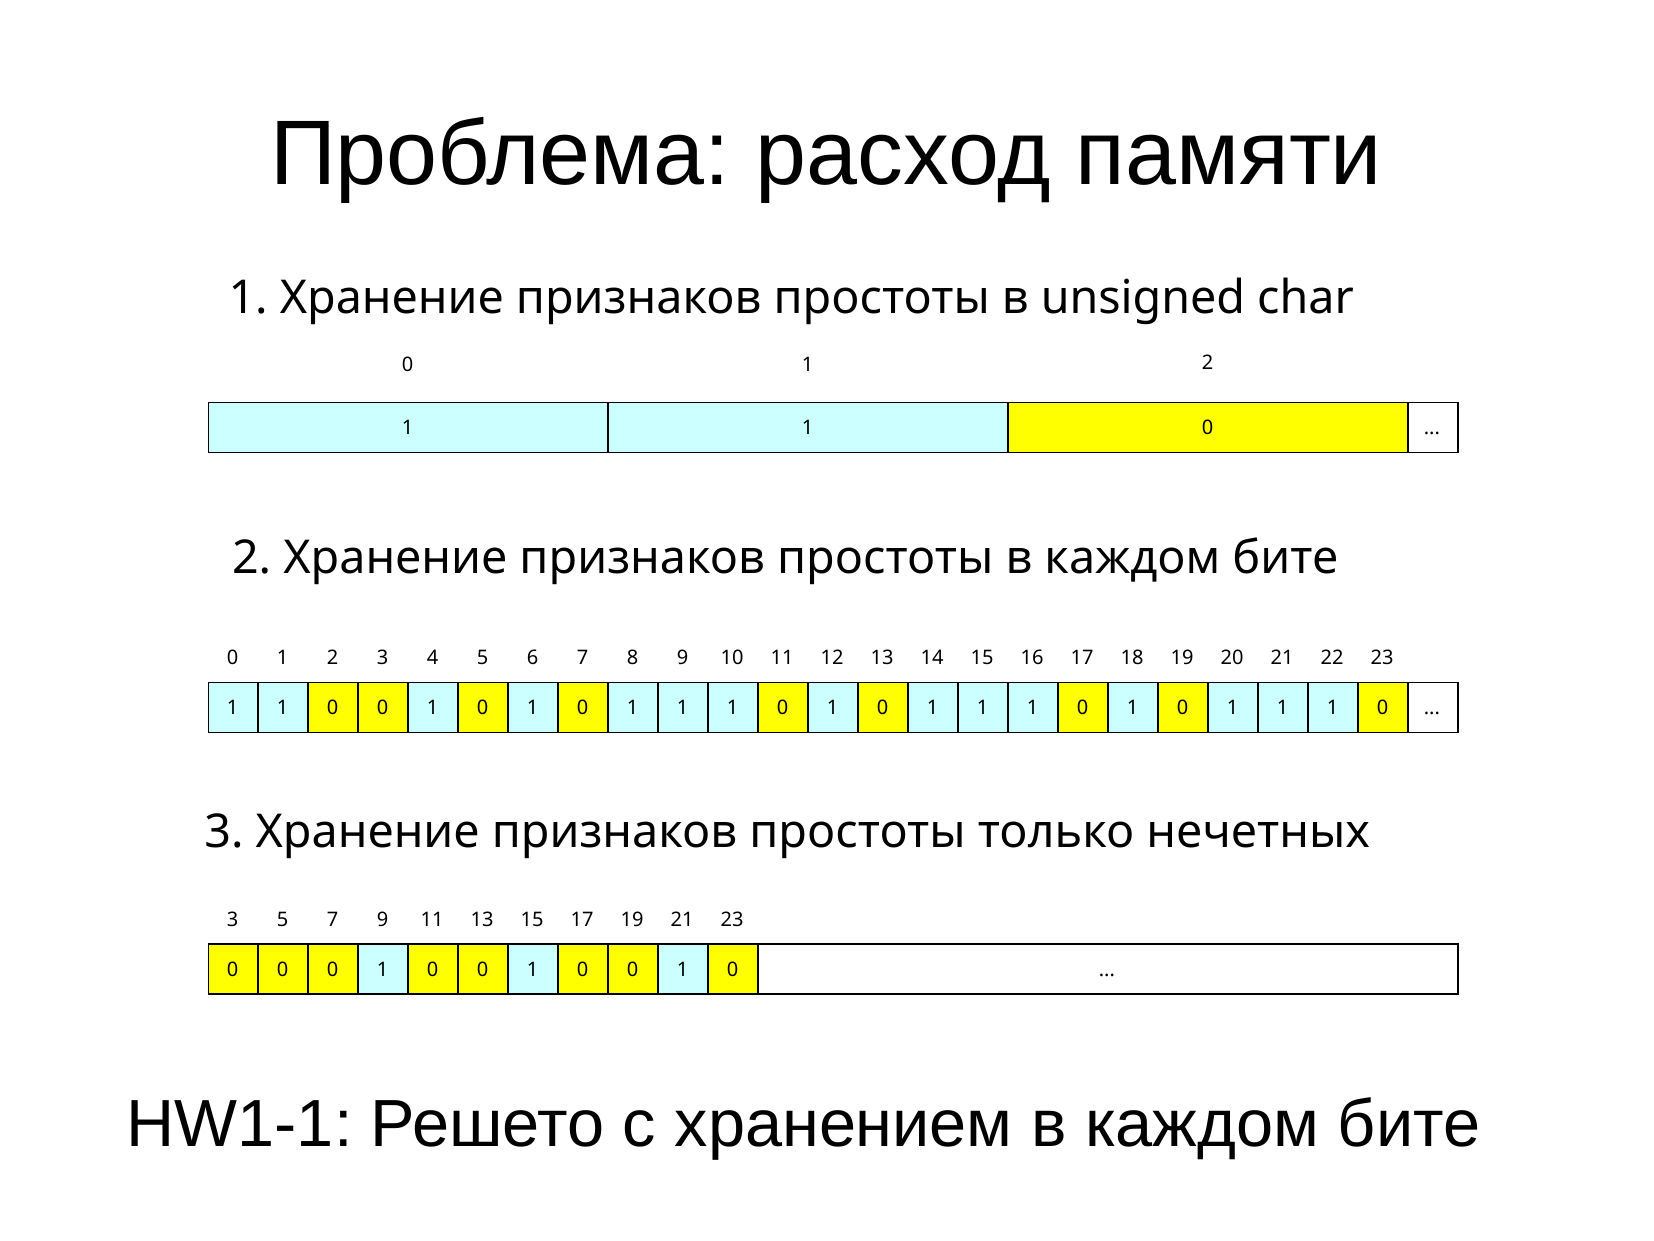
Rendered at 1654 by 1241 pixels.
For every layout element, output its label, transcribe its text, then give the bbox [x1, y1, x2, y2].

picture [174, 240, 1493, 1020]
title HW1-1: Решето с хранением в каждом бите [60, 1020, 1549, 1228]
title Проблема: расход памяти [82, 49, 1571, 257]
